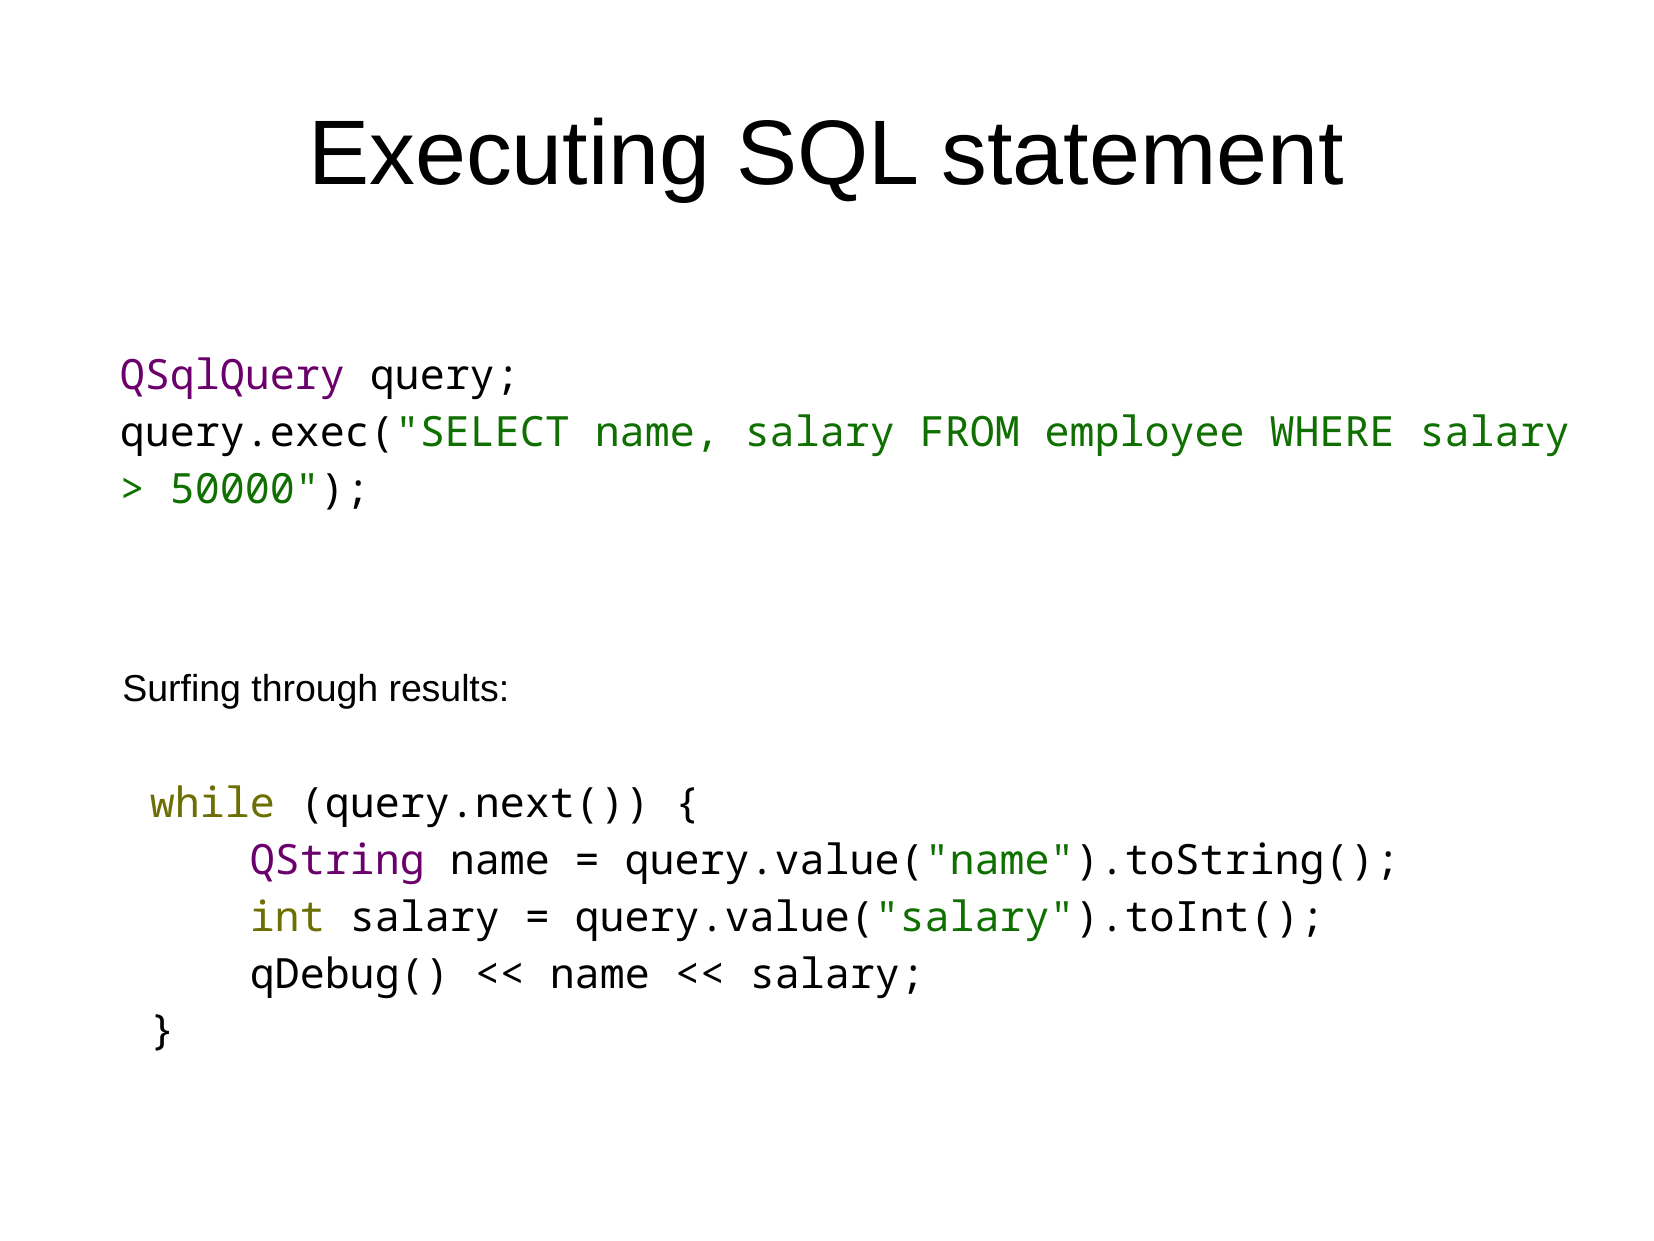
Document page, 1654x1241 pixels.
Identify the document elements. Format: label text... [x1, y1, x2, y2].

title Executing SQL statement [82, 49, 1571, 257]
text_box Surfing through results: [107, 660, 526, 717]
text_box QSqlQuery query; query.exec("SELECT name, salary FROM employee WHERE salary > 50000"); [105, 337, 1591, 478]
text_box while (query.next()) { QString name = query.value("name").toString(); int salary = query.value("salary").toInt(); qDebug() << name << salary; } [135, 765, 1576, 1112]
